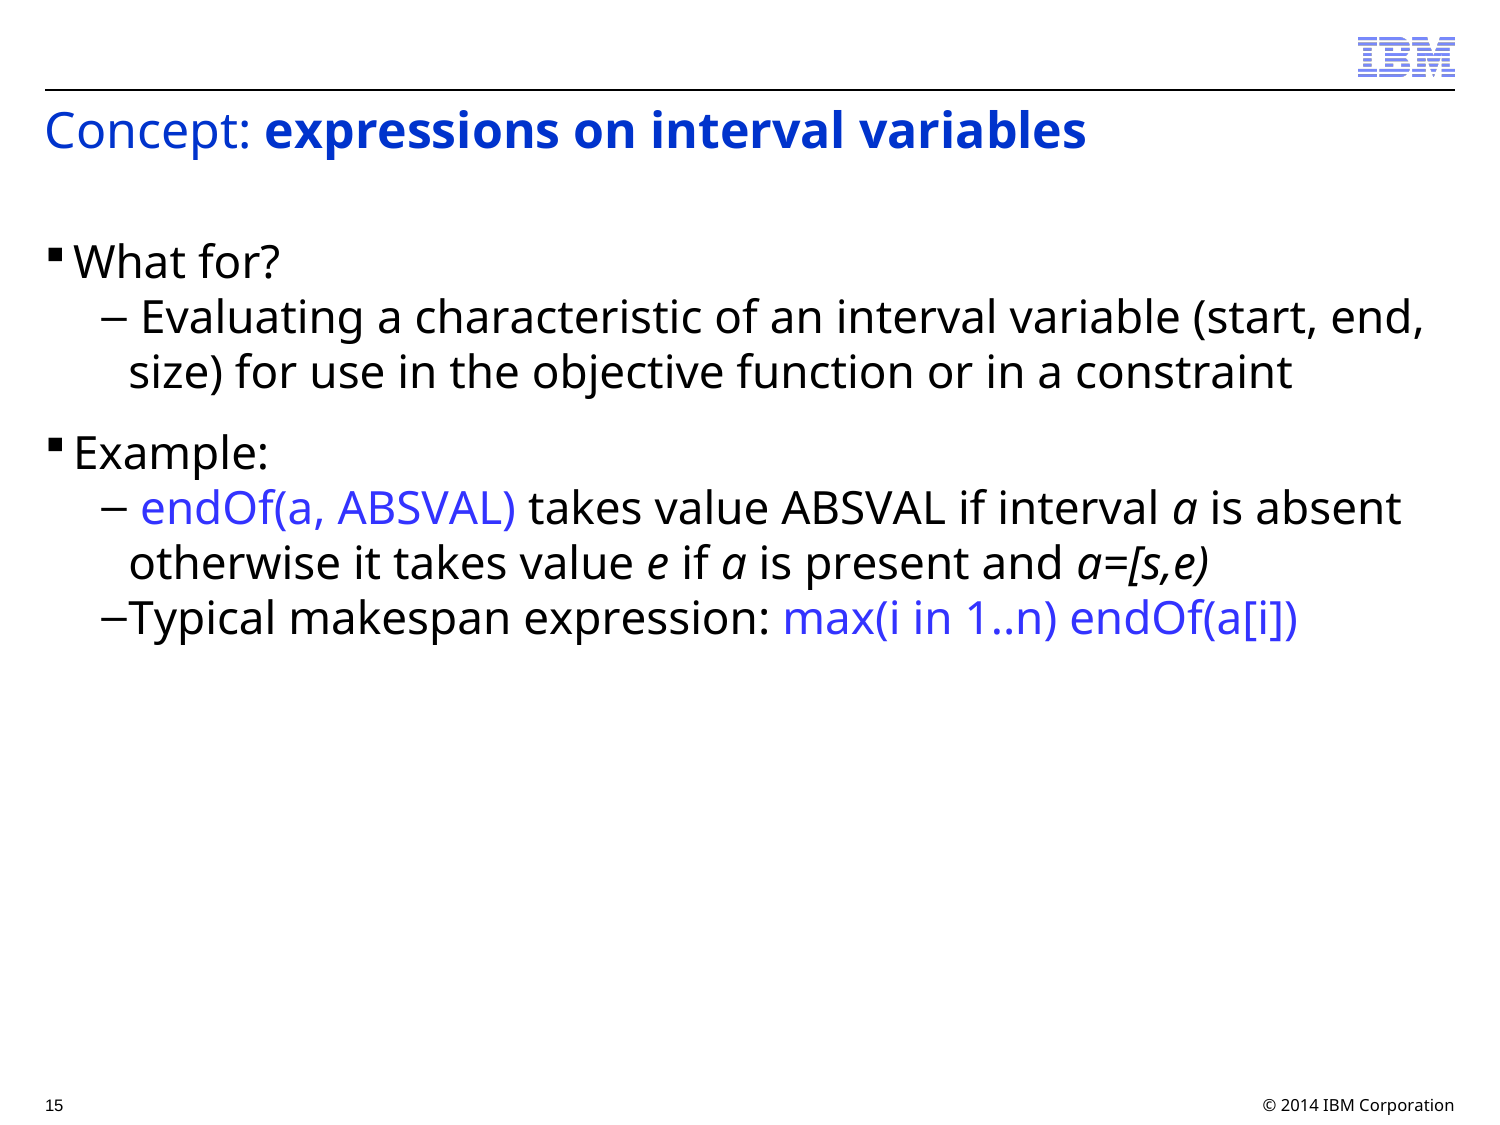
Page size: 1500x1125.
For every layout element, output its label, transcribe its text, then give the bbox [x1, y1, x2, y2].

picture [1358, 37, 1455, 77]
title Concept: expressions on interval variables [29, 97, 1500, 203]
list What for? Evaluating a characteristic of an interval variable (start, end, size) for use in the objective function or in a constraint Example: endOf(a, ABSVAL) takes value ABSVAL if interval a is absent otherwise it takes value e if a is present and a=[s,e) Typical makespan expression: max(i in 1..n) endOf(a[i]) [29, 224, 1456, 1125]
